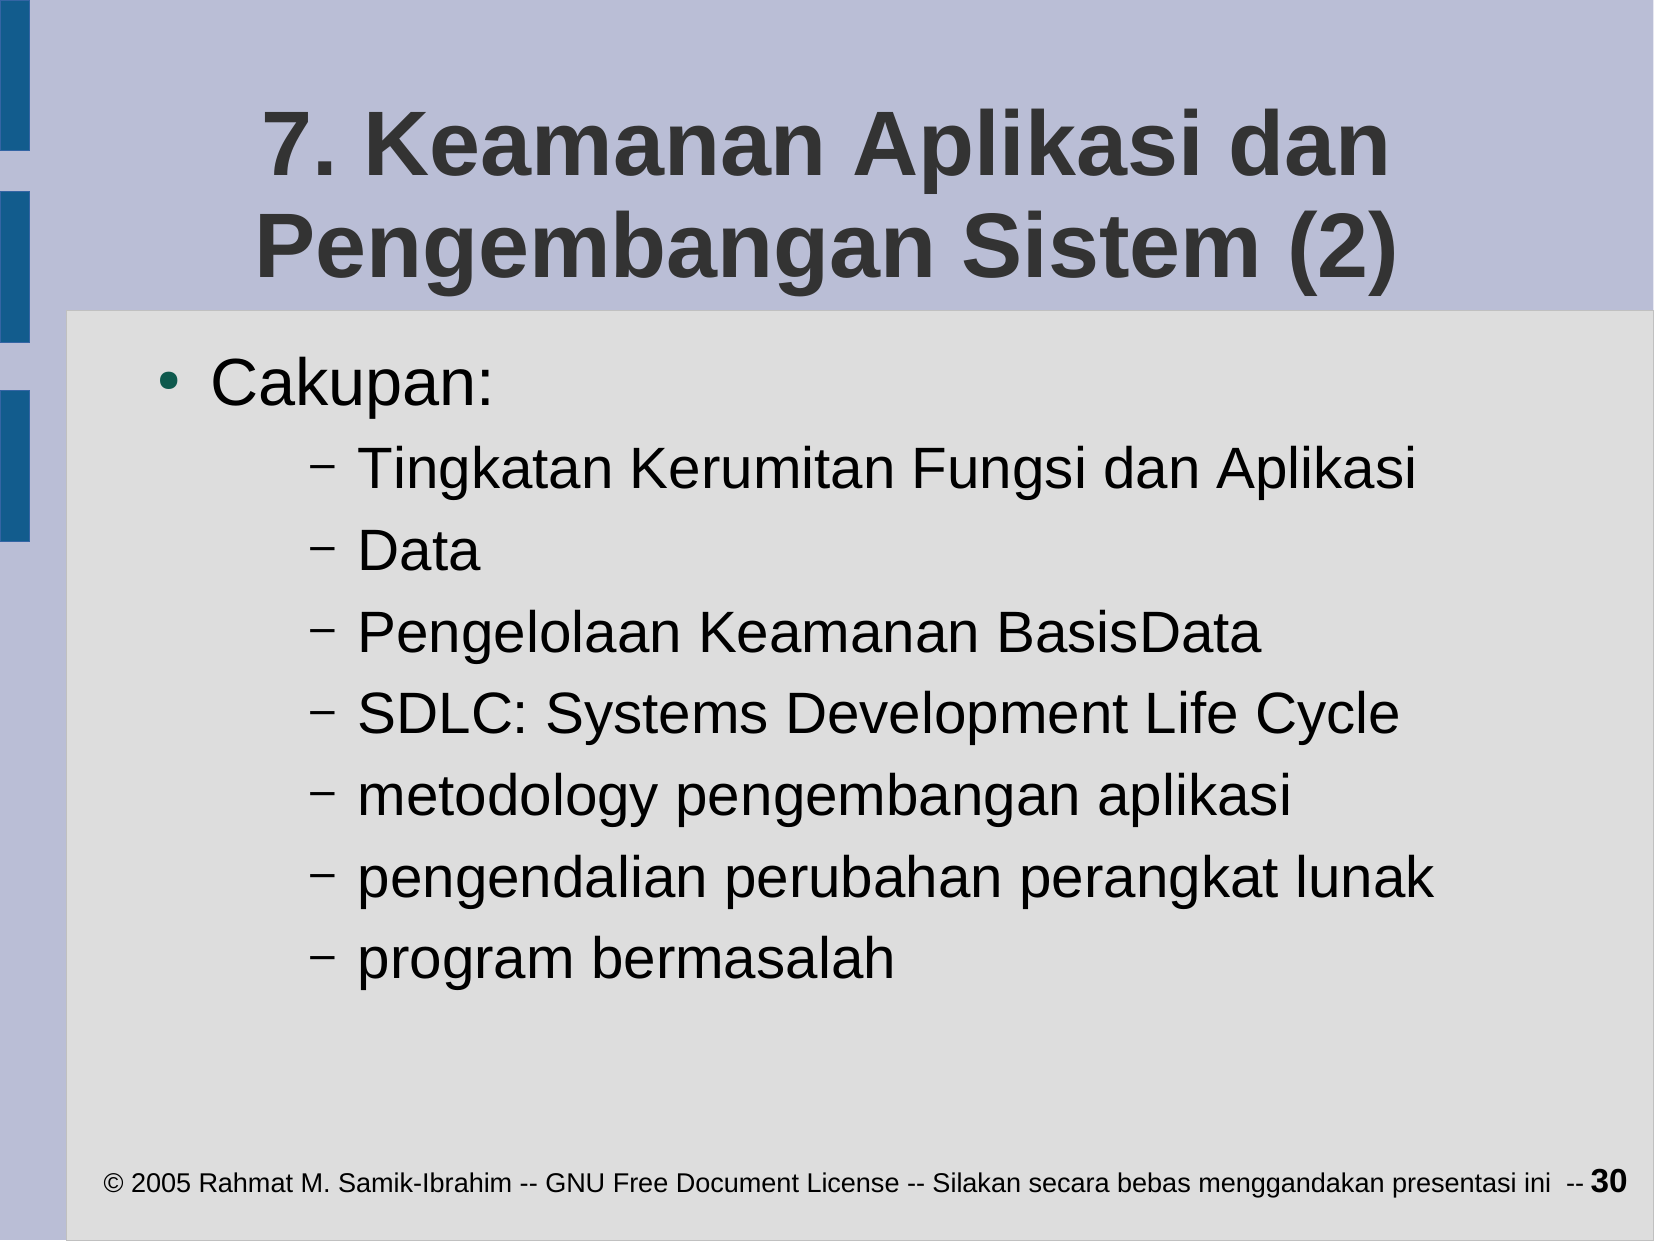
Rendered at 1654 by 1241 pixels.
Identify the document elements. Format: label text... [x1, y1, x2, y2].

list Cakupan: Tingkatan Kerumitan Fungsi dan Aplikasi Data Pengelolaan Keamanan BasisData SDLC: Systems Development Life Cycle metodology pengembangan aplikasi pengendalian perubahan perangkat lunak program bermasalah [121, 344, 1534, 1127]
title 7. Keamanan Aplikasi dan Pengembangan Sistem (2) [121, 91, 1534, 299]
